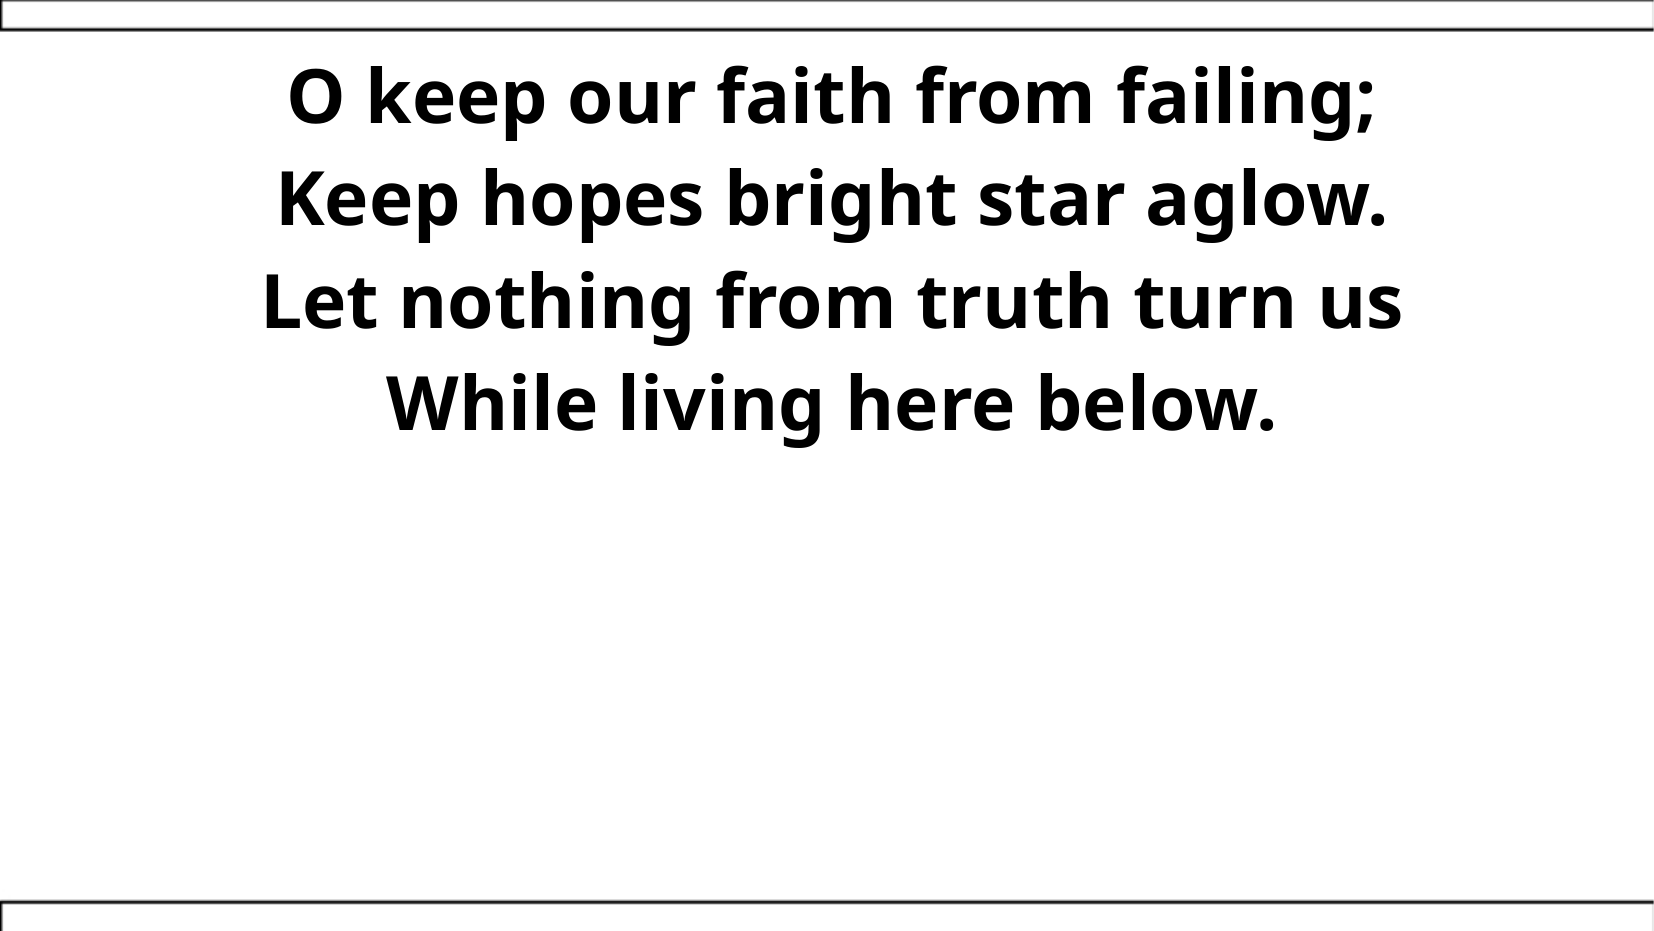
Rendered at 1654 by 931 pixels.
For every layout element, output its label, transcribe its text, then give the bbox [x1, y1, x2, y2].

picture [0, 0, 1654, 931]
text_box O keep our faith from failing; Keep hopes bright star aglow. Let nothing from truth turn us While living here below. [105, 35, 1561, 451]
